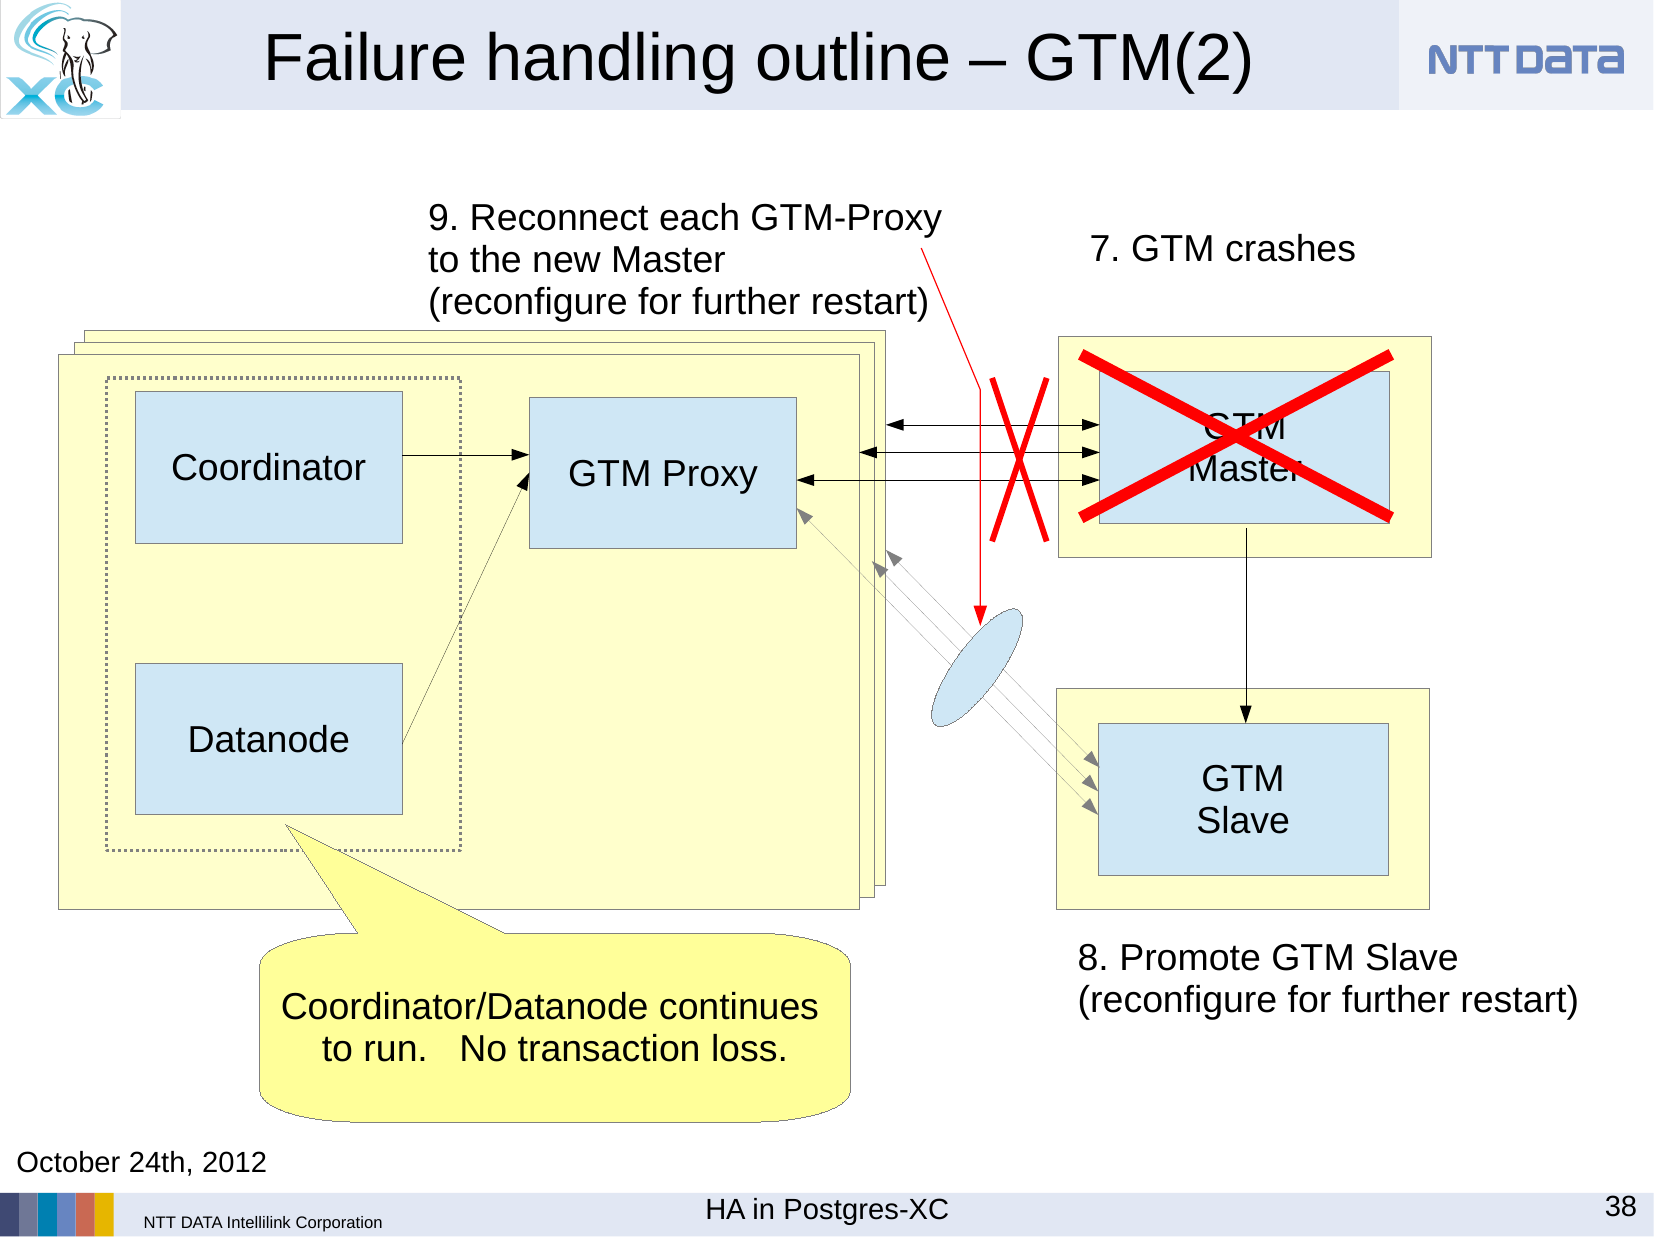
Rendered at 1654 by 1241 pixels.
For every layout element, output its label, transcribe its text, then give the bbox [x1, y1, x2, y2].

text_box 7. GTM crashes [1074, 220, 1607, 277]
text_box Coordinator [135, 391, 403, 544]
picture [0, 0, 121, 119]
text_box Datanode [135, 663, 403, 815]
text_box GTM Slave [1098, 723, 1389, 876]
text_box GTM Proxy [529, 397, 797, 549]
text_box [931, 608, 1023, 727]
text_box GTM Master [1099, 372, 1215, 501]
text_box [1058, 336, 1432, 558]
text_box [797, 481, 886, 597]
text_box [1056, 725, 1098, 788]
text_box GTM Master [1198, 457, 1210, 476]
text_box [1058, 426, 1099, 452]
text_box [1056, 688, 1430, 910]
text_box GTM Master [1251, 371, 1390, 509]
text_box Coordinator/Datanode continues to run. No transaction loss. [259, 824, 851, 1123]
text_box GTM Master [1128, 371, 1345, 428]
text_box [1058, 453, 1099, 480]
text_box 8. Promote GTM Slave (reconfigure for further restart) [1062, 928, 1630, 1028]
picture [1429, 45, 1624, 74]
text_box 9. Reconnect each GTM-Proxy to the new Master (reconfigure for further restart) [413, 188, 981, 330]
title Failure handling outline – GTM(2) [120, 3, 1399, 110]
text_box [58, 330, 886, 910]
text_box [1056, 750, 1098, 812]
text_box [1056, 688, 1246, 761]
text_box GTM Master [1099, 444, 1388, 524]
